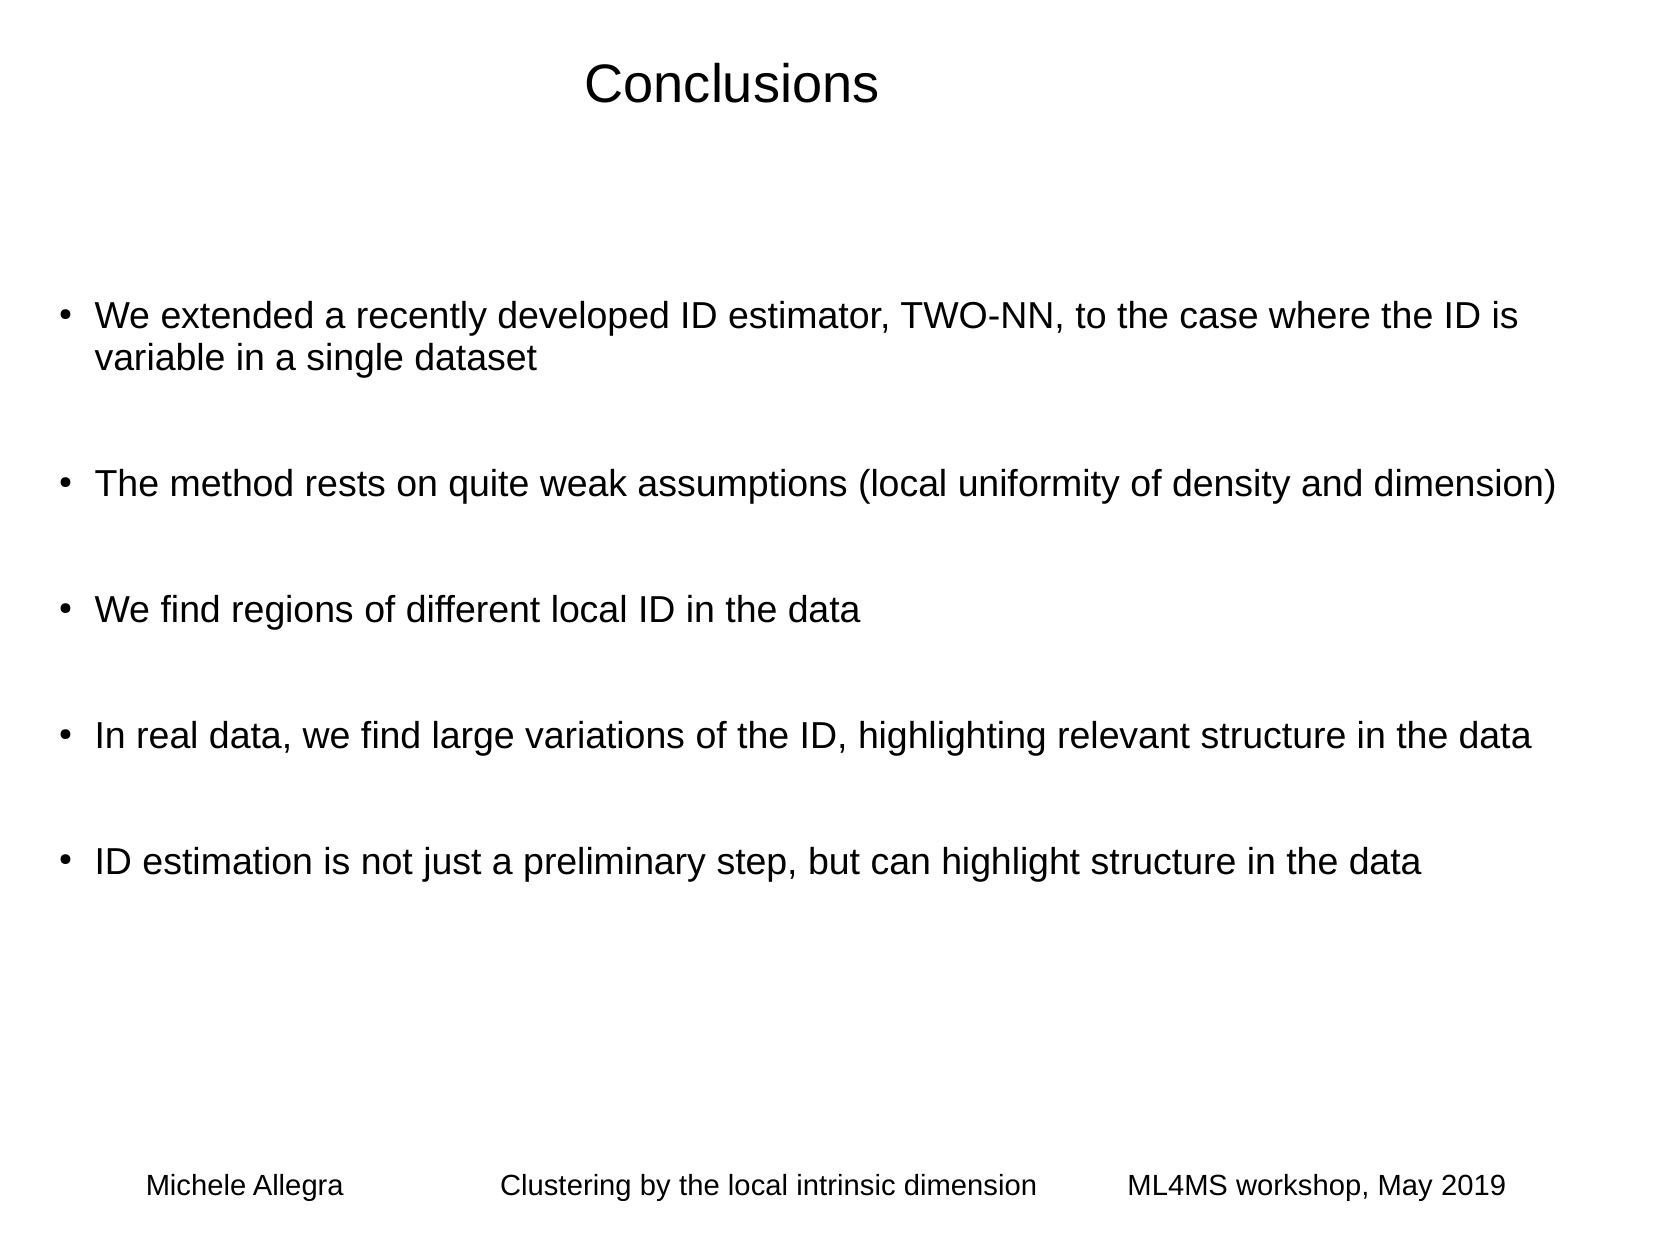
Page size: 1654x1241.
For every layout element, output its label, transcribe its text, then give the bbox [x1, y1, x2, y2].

text_box We extended a recently developed ID estimator, TWO-NN, to the case where the ID is variable in a single dataset The method rests on quite weak assumptions (local uniformity of density and dimension) We find regions of different local ID in the data In real data, we find large variations of the ID, highlighting relevant structure in the data ID estimation is not just a preliminary step, but can highlight structure in the data [59, 168, 1607, 967]
title Conclusions [106, 32, 1359, 136]
title Michele Allegra Clustering by the local intrinsic dimension ML4MS workshop, May 2019 [82, 1147, 1572, 1223]
